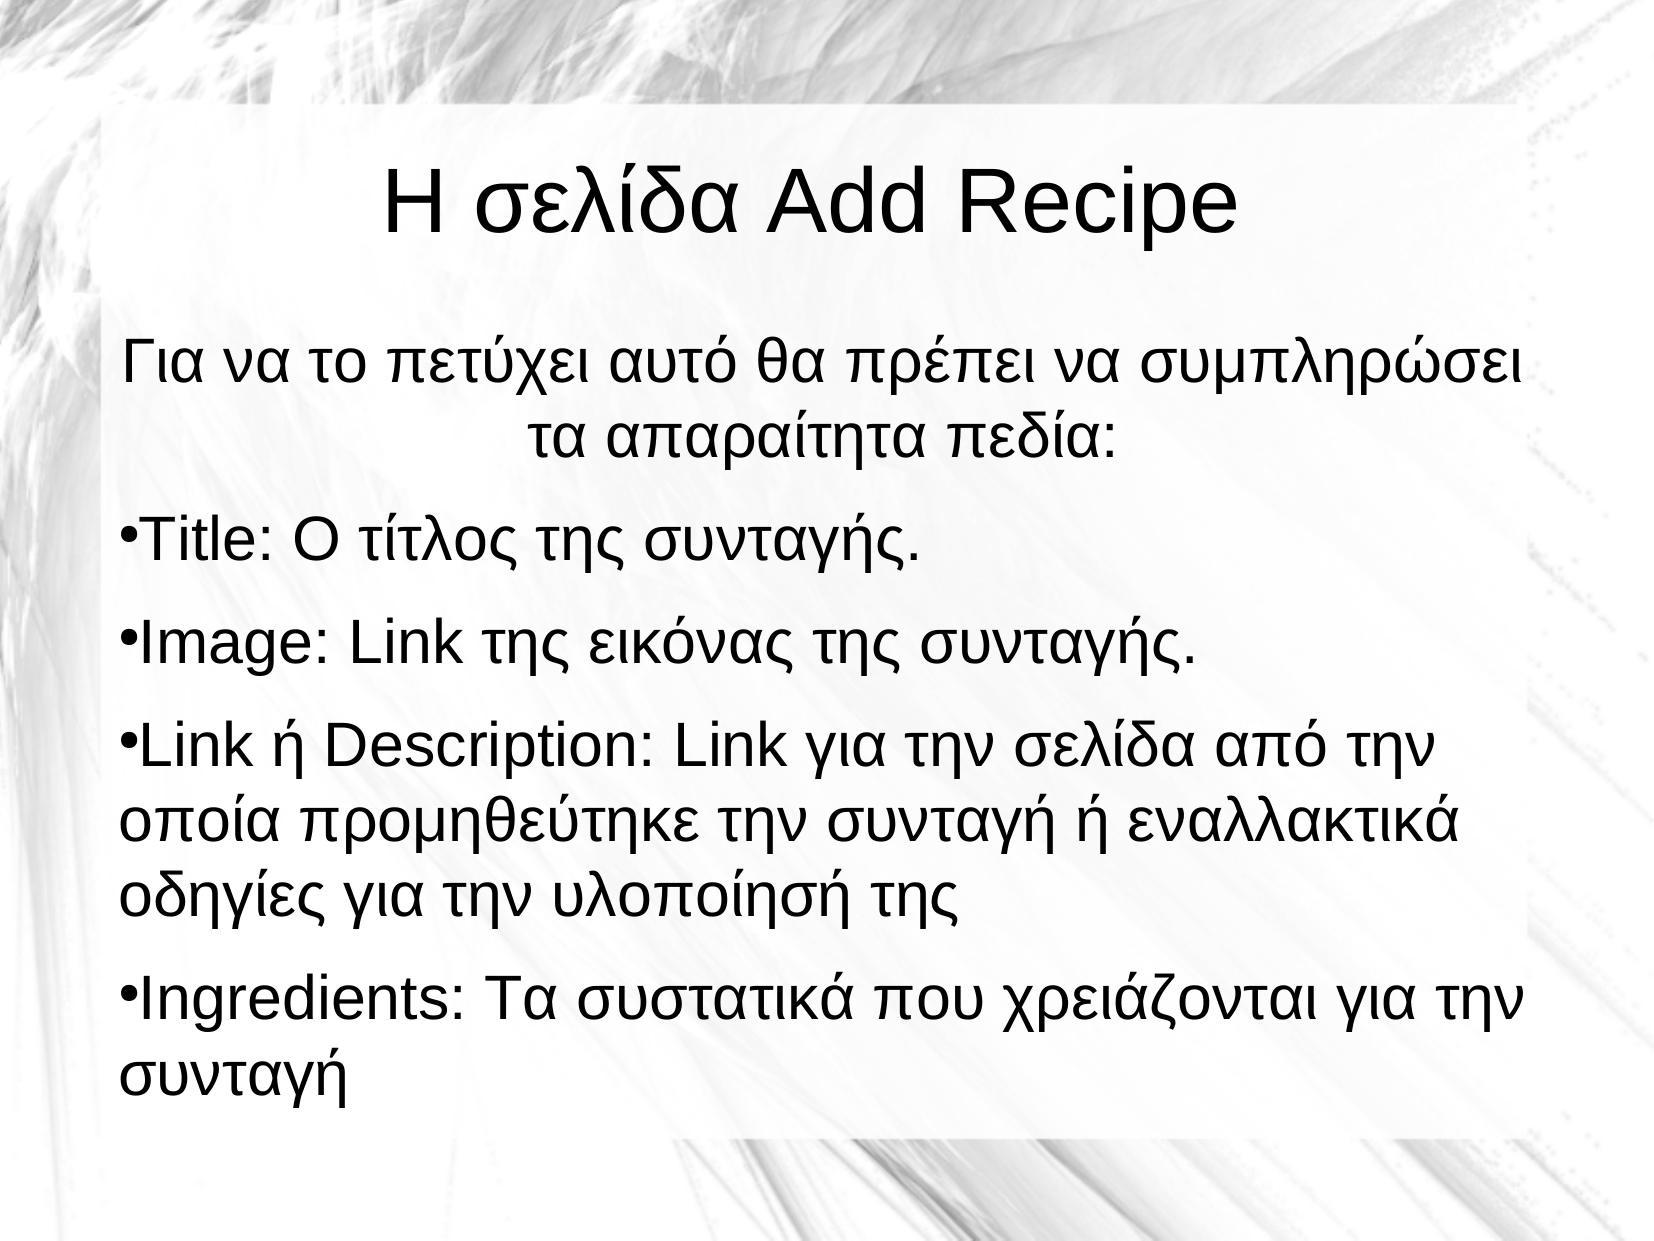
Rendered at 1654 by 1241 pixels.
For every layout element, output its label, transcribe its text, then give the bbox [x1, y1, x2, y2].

list Για να το πετύχει αυτό θα πρέπει να συμπληρώσει τα απαραίτητα πεδία: Title: Ο τίτλος της συνταγής. Image: Link της εικόνας της συνταγής. Link ή Description: Link για την σελίδα από την οποία προμηθεύτηκε την συνταγή ή εναλλακτικά οδηγίες για την υλοποίησή της Ingredients: Τα συστατικά που χρειάζονται για την συνταγή [118, 319, 1571, 1111]
title Η σελίδα Add Recipe [118, 112, 1506, 281]
